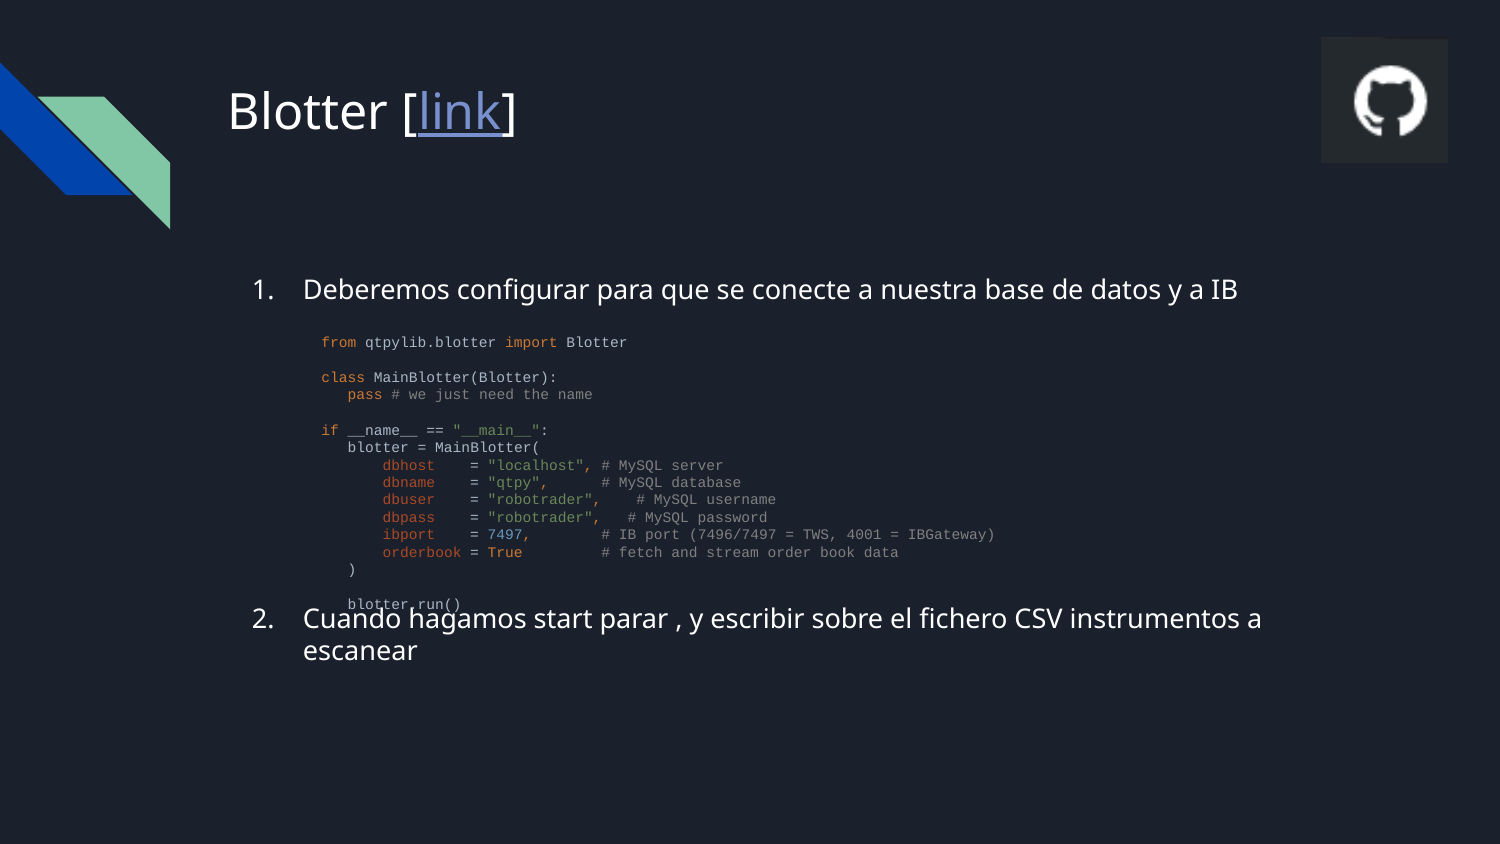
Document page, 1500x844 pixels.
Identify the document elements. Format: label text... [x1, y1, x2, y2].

picture [1321, 37, 1448, 164]
title Blotter [link] [212, 64, 1368, 215]
text_box from qtpylib.blotter import Blotter class MainBlotter(Blotter): pass # we just need the name if __name__ == "__main__": blotter = MainBlotter( dbhost = "localhost", # MySQL server dbname = "qtpy", # MySQL database dbuser = "robotrader", # MySQL username dbpass = "robotrader", # MySQL password ibport = 7497, # IB port (7496/7497 = TWS, 4001 = IBGateway) orderbook = True # fetch and stream order book data ) blotter.run() [306, 317, 1117, 637]
list Deberemos configurar para que se conecte a nuestra base de datos y a IB Cuando hagamos start parar , y escribir sobre el fichero CSV instrumentos a escanear [212, 257, 1368, 318]
